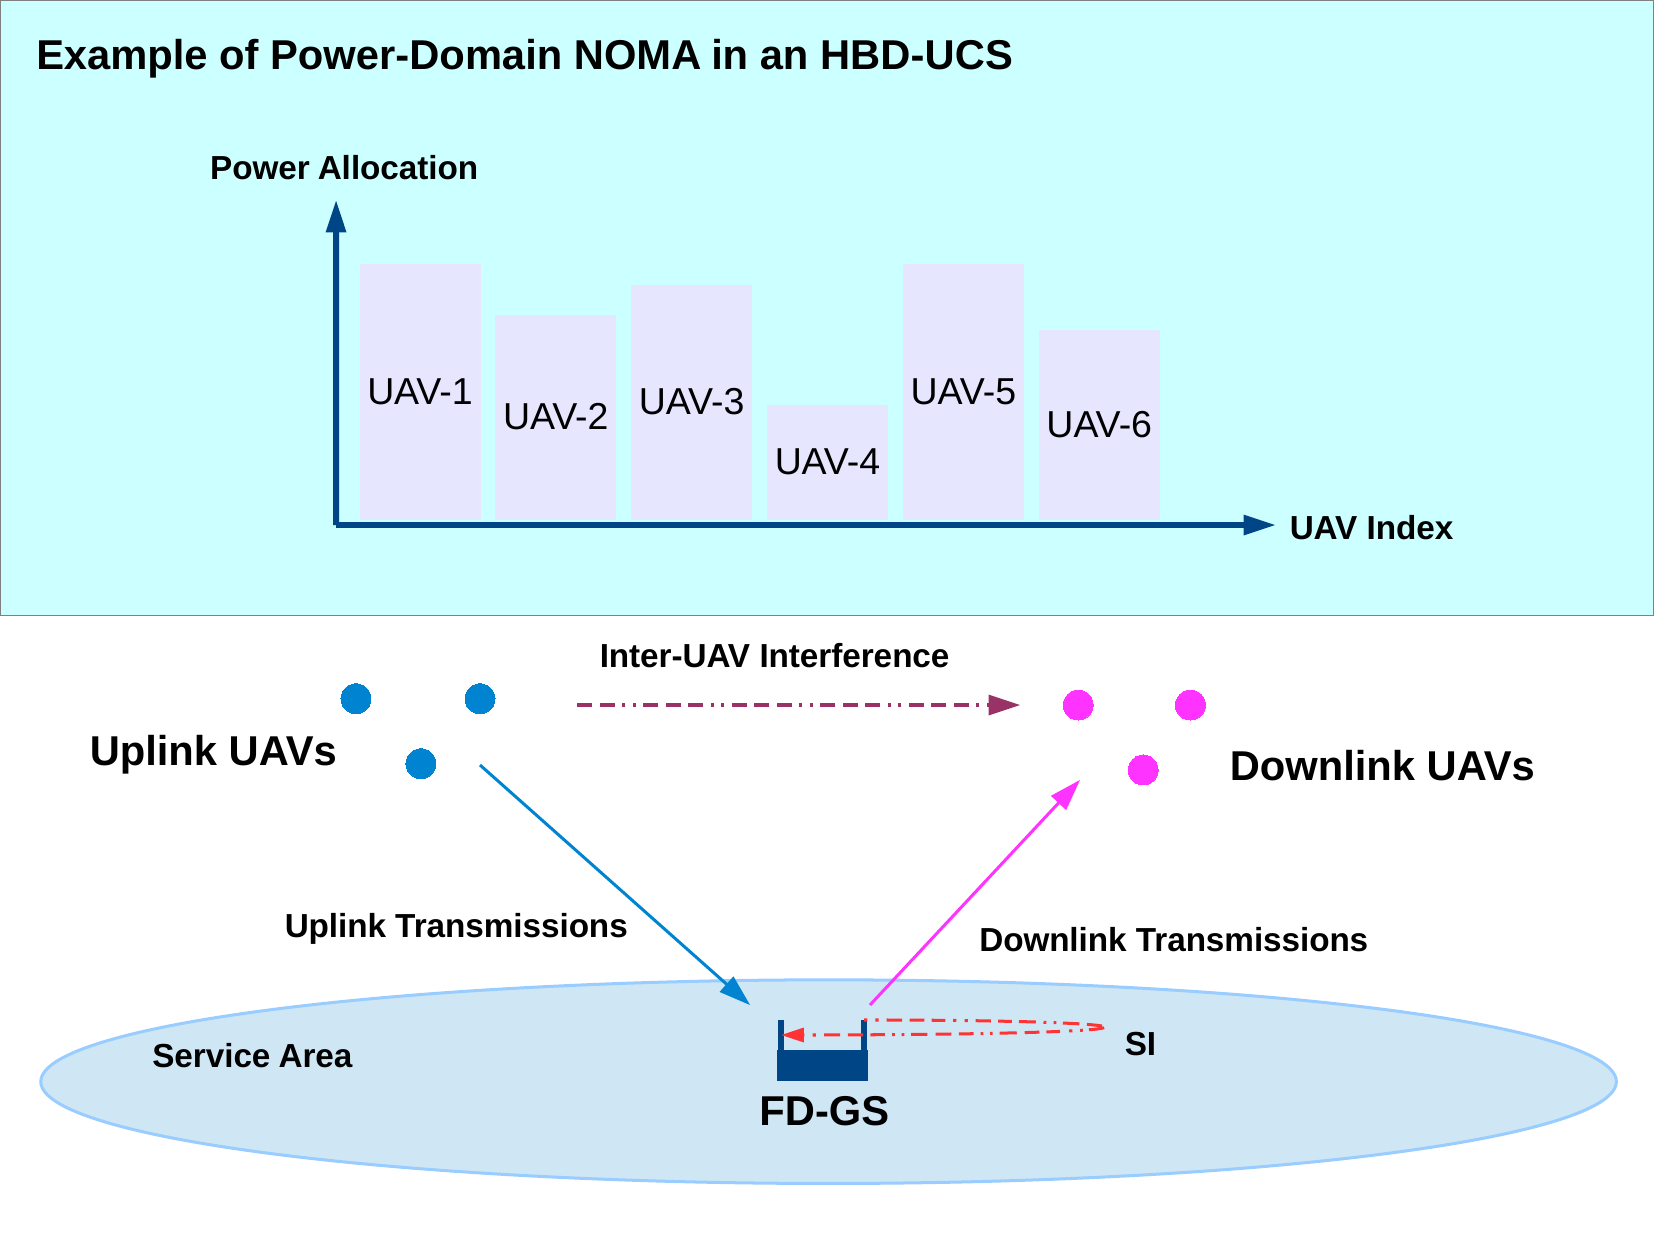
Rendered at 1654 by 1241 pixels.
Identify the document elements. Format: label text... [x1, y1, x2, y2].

text_box [1063, 690, 1094, 721]
text_box UAV-4 [767, 405, 888, 520]
text_box [465, 683, 496, 714]
text_box Uplink Transmissions [270, 900, 644, 961]
text_box [40, 979, 1617, 1184]
text_box [340, 683, 371, 714]
text_box Inter-UAV Interference [585, 630, 964, 691]
text_box UAV-5 [903, 264, 1024, 520]
text_box UAV Index [1275, 501, 1468, 556]
text_box Uplink UAVs [75, 720, 353, 783]
text_box UAV-1 [360, 264, 481, 520]
text_box [0, 0, 1654, 616]
text_box SI [1110, 1017, 1172, 1081]
text_box UAV-3 [631, 285, 752, 520]
text_box Service Area [137, 1030, 366, 1091]
text_box Example of Power-Domain NOMA in an HBD-UCS [21, 24, 1030, 87]
text_box FD-GS [744, 1080, 905, 1143]
text_box Downlink Transmissions [964, 914, 1385, 977]
text_box Downlink UAVs [1215, 735, 1552, 798]
text_box UAV-6 [1039, 330, 1160, 520]
text_box [1175, 690, 1206, 721]
text_box UAV-2 [495, 315, 616, 520]
text_box [405, 748, 436, 779]
text_box [1128, 754, 1159, 785]
text_box Power Allocation [195, 141, 494, 196]
